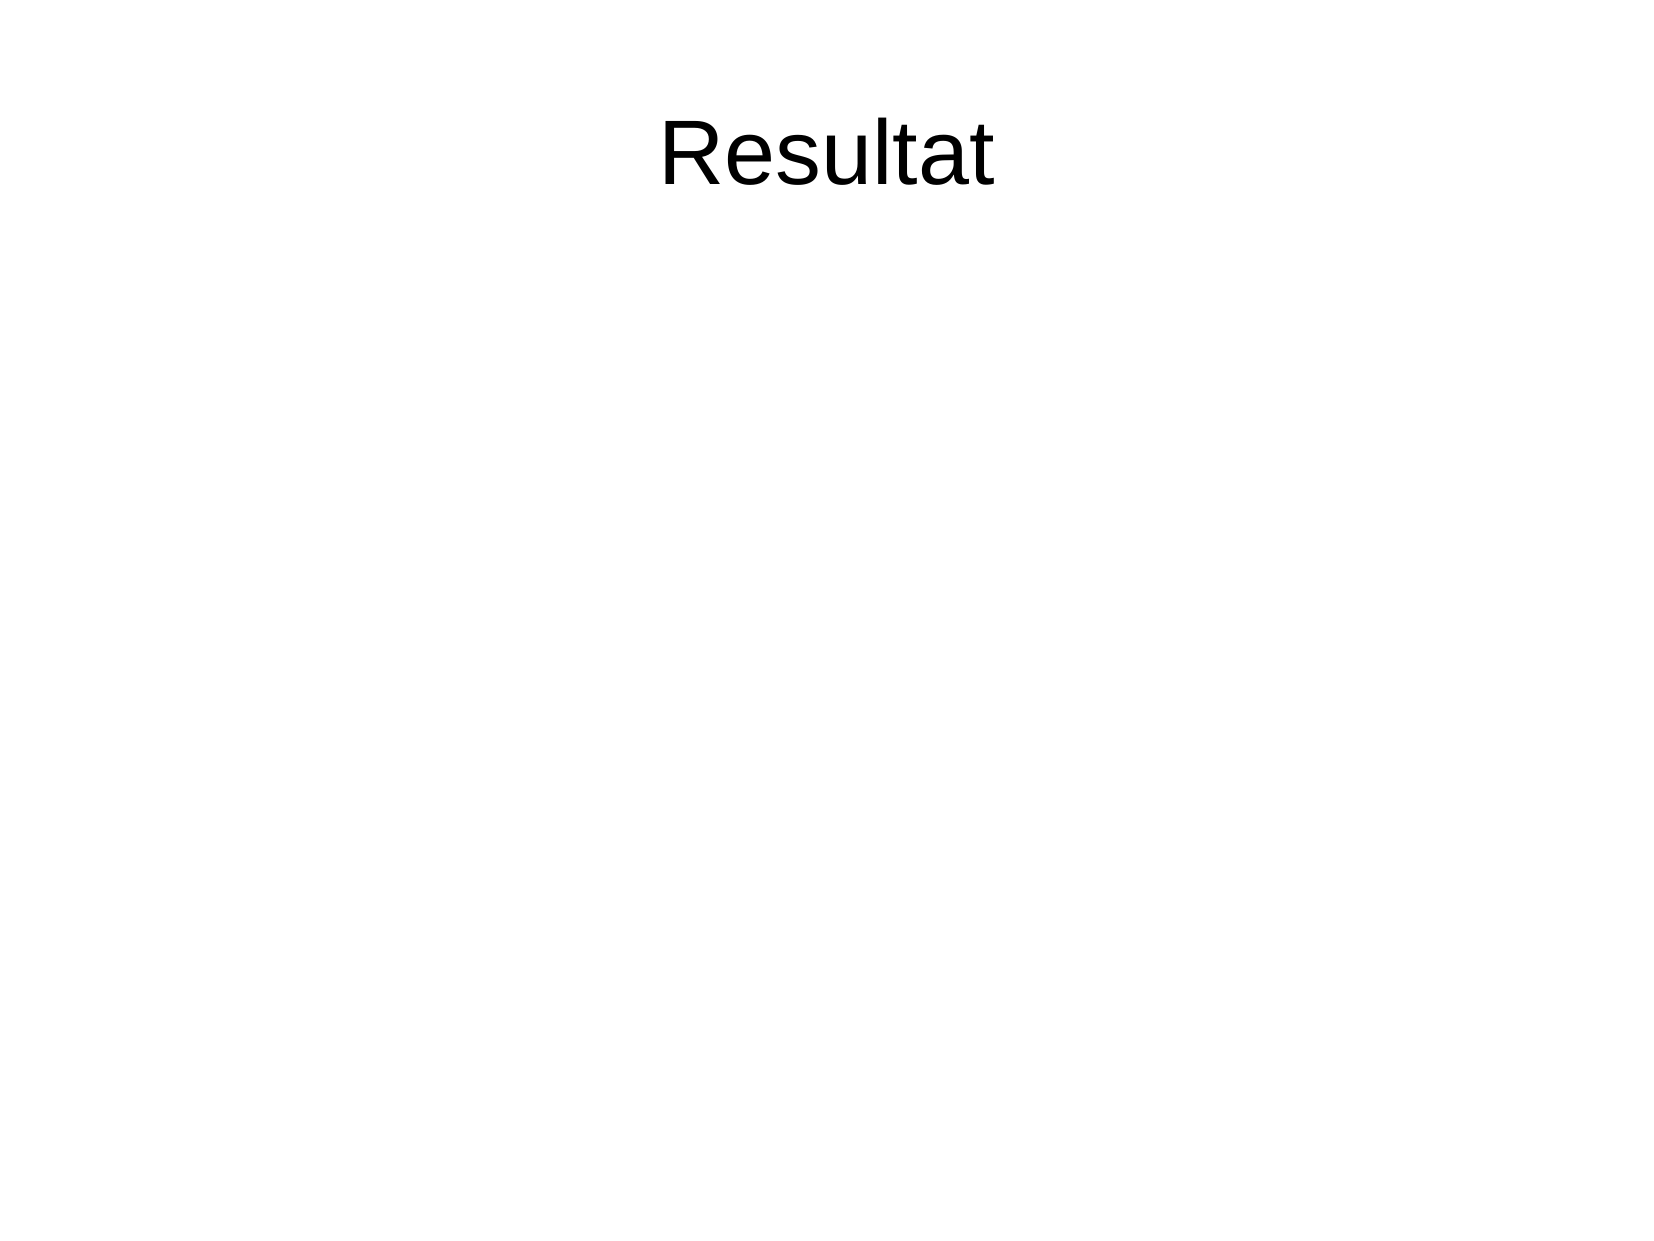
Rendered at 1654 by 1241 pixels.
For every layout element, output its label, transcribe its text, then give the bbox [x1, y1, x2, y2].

title Resultat [82, 49, 1571, 257]
